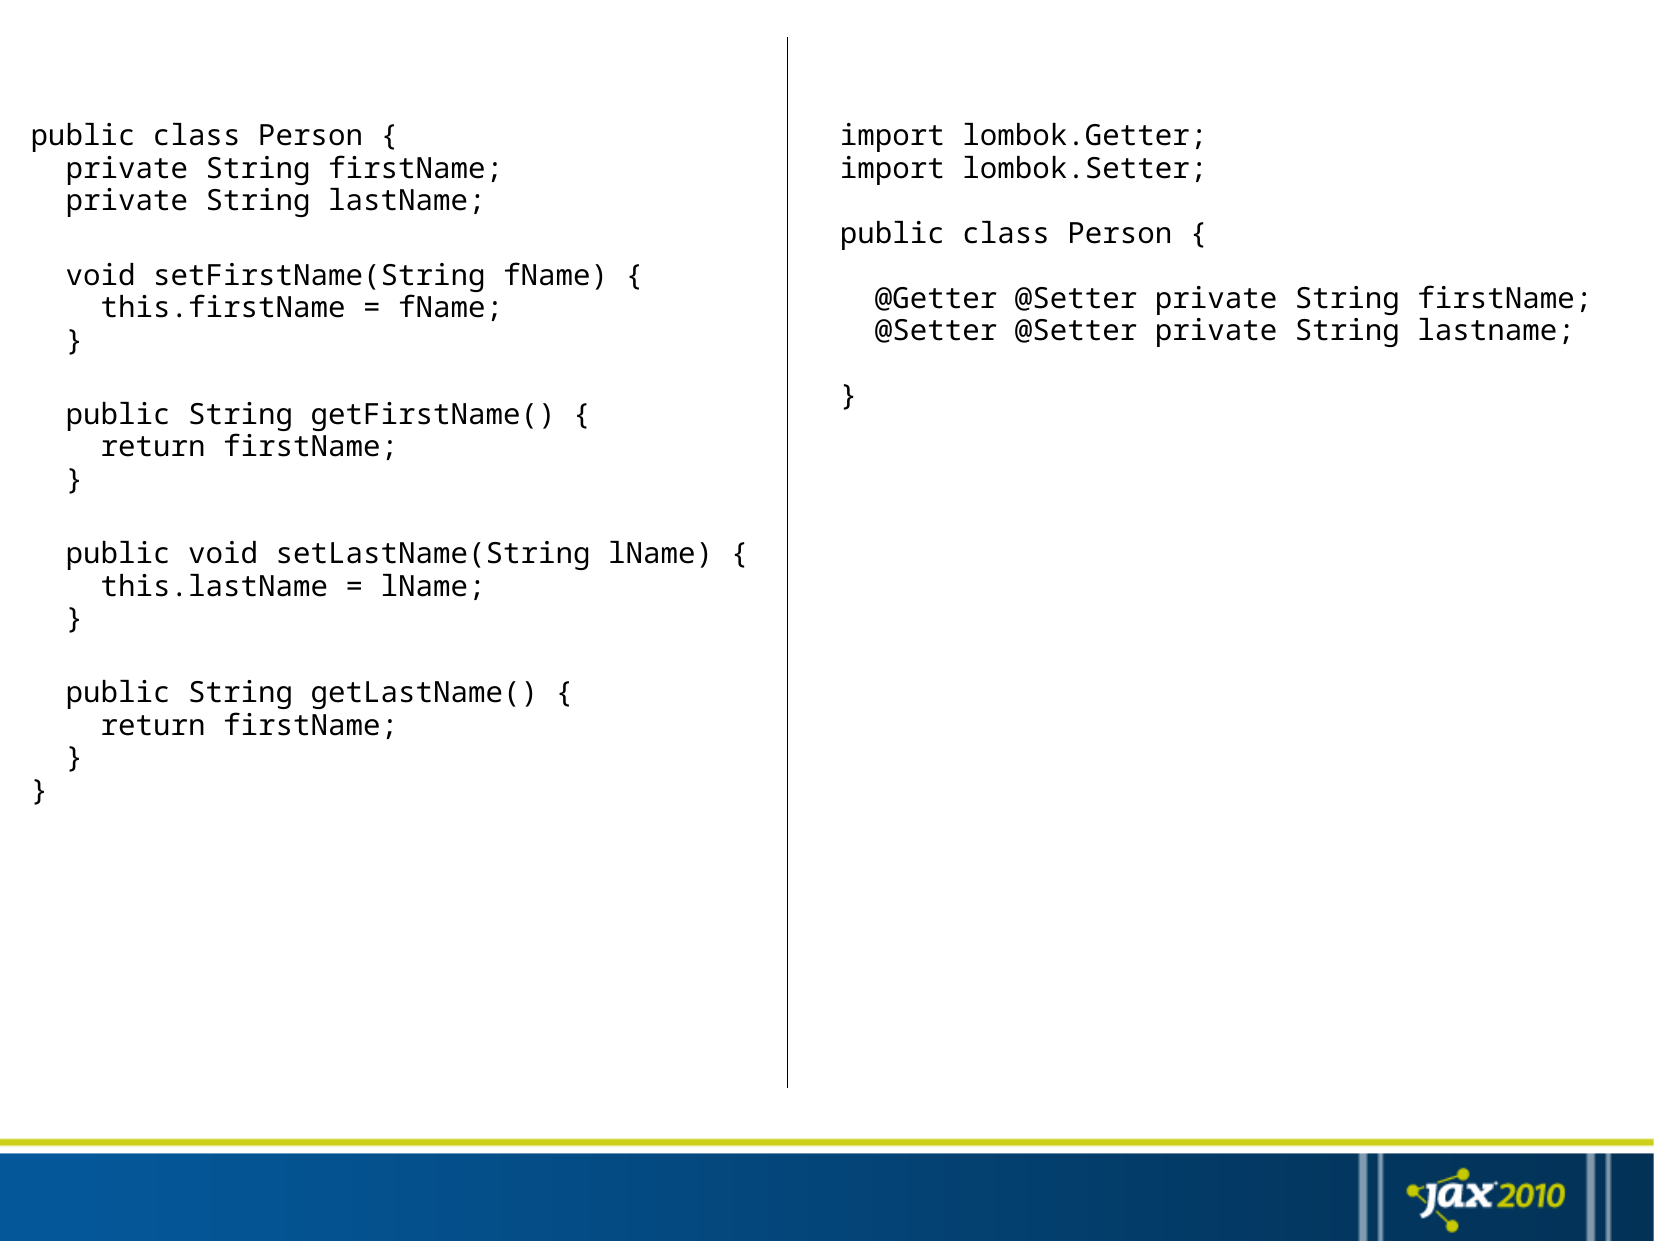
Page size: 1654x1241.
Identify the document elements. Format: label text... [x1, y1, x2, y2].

text_box import lombok.Getter; import lombok.Setter; public class Person { @Getter @Setter private String firstName; @Setter @Setter private String lastname; } [825, 112, 1623, 1088]
text_box public class Person { private String firstName; private String lastName; void setFirstName(String fName) { this.firstName = fName; } public String getFirstName() { return firstName; } public void setLastName(String lName) { this.lastName = lName; } public String getLastName() { return firstName; } } [15, 112, 787, 1088]
text_box public class Person { private String firstName; private String lastName; void setFirstName(String fName) { this.firstName = fName; } public String getFirstName() { return firstName; } public void setLastName(String lName) { this.lastName = lName; } public String getLastName() { return firstName; } } [788, 112, 796, 1088]
picture [0, 0, 1654, 1241]
